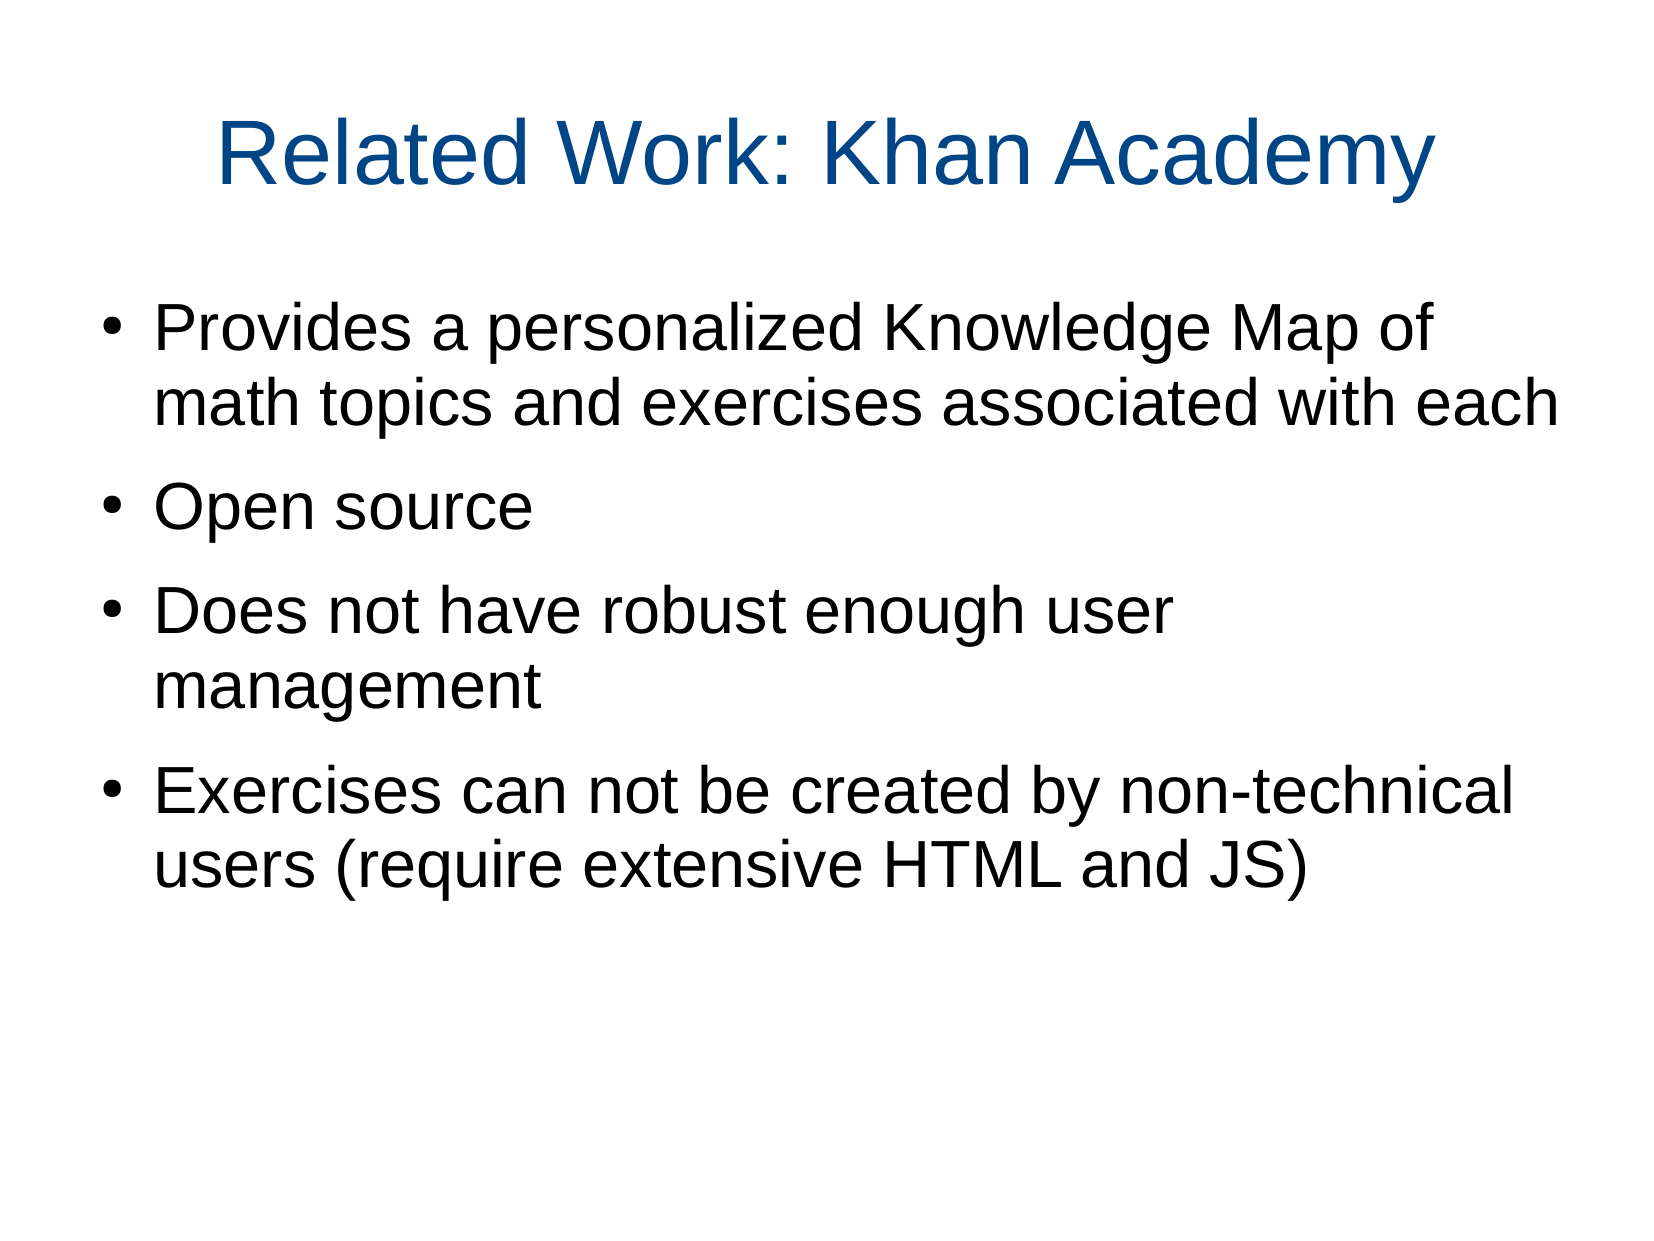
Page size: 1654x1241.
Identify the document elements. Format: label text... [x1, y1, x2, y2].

list Provides a personalized Knowledge Map of math topics and exercises associated with each Open source Does not have robust enough user management Exercises can not be created by non-technical users (require extensive HTML and JS) [82, 290, 1571, 1109]
title Related Work: Khan Academy [82, 49, 1571, 257]
